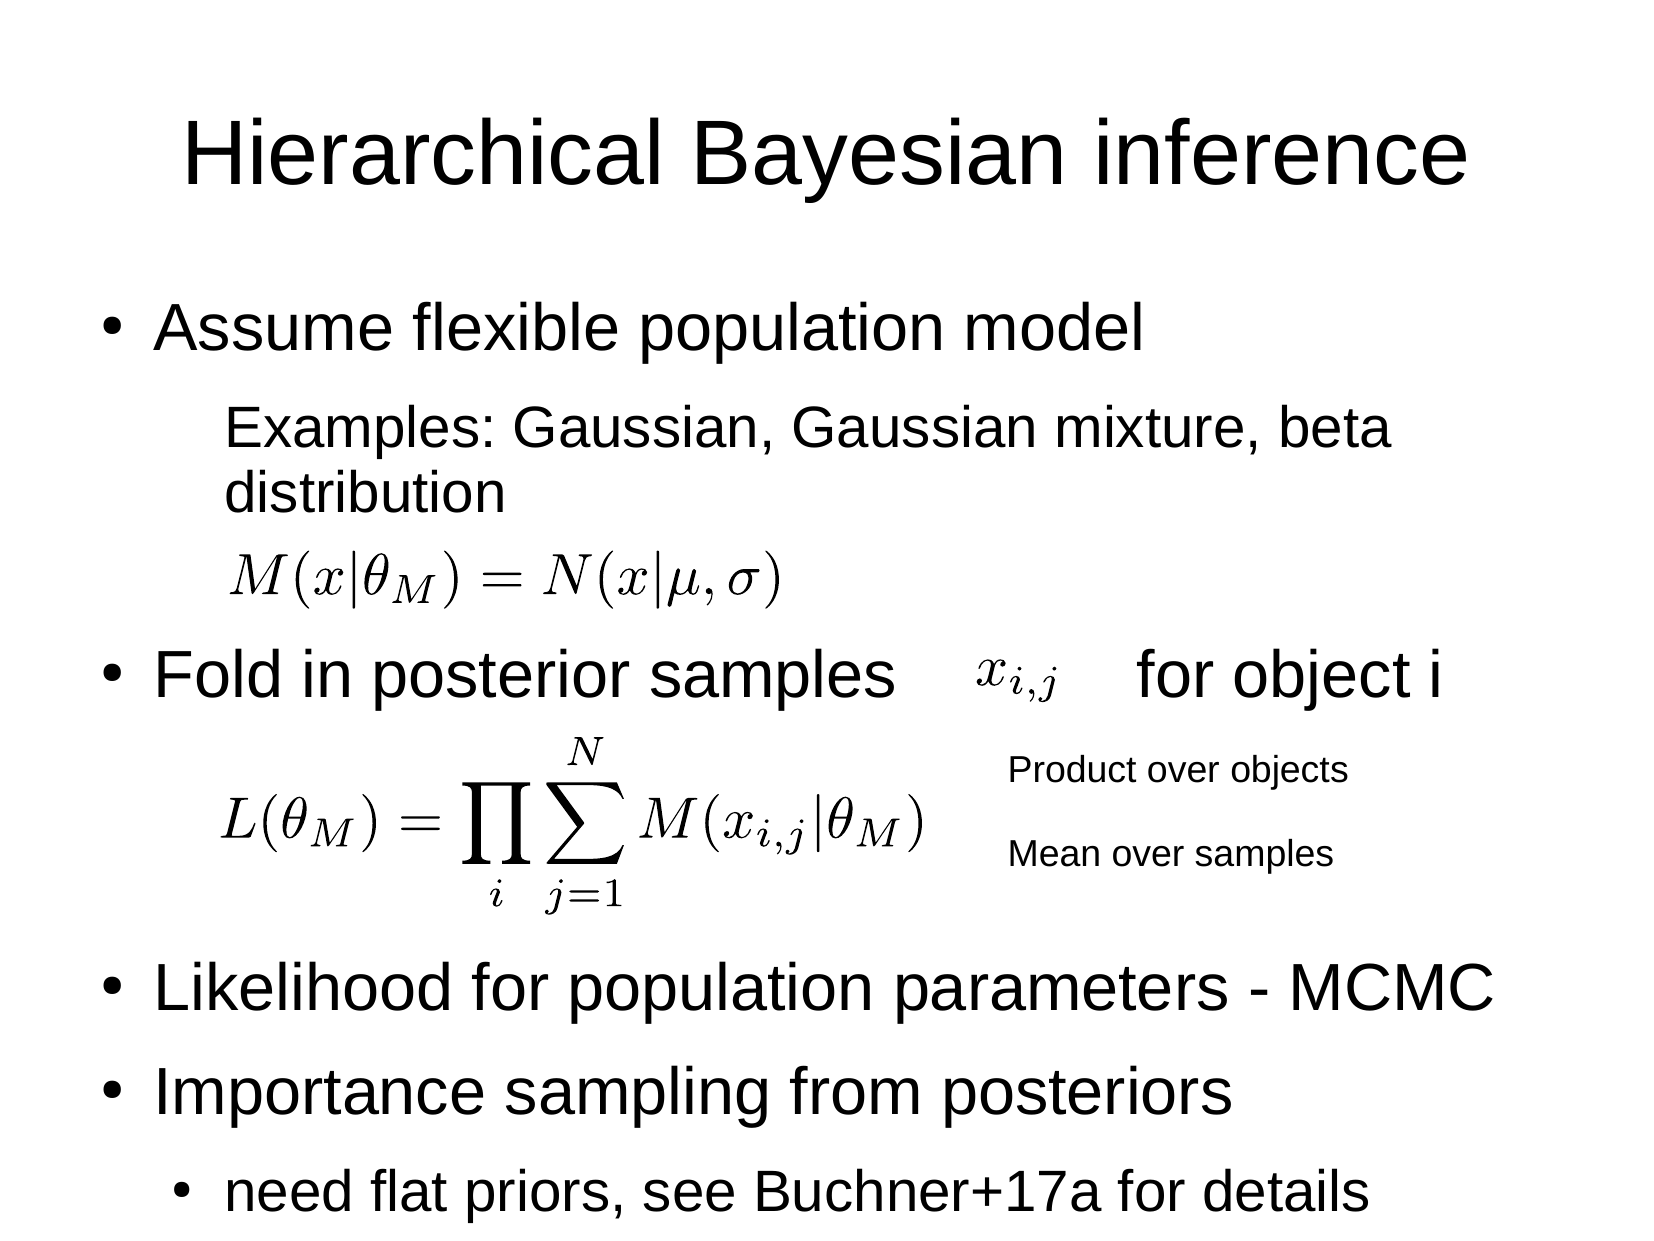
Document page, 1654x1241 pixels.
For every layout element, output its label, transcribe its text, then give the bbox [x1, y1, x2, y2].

list Assume flexible population model Examples: Gaussian, Gaussian mixture, beta distribution Fold in posterior samples for object i Likelihood for population parameters - MCMC Importance sampling from posteriors need flat priors, see Buchner+17a for details [82, 290, 1571, 1225]
text_box Product over objects Mean over samples [993, 740, 1401, 882]
text_box [974, 659, 1061, 703]
text_box [218, 737, 928, 915]
text_box [227, 550, 785, 609]
title Hierarchical Bayesian inference [82, 49, 1571, 257]
